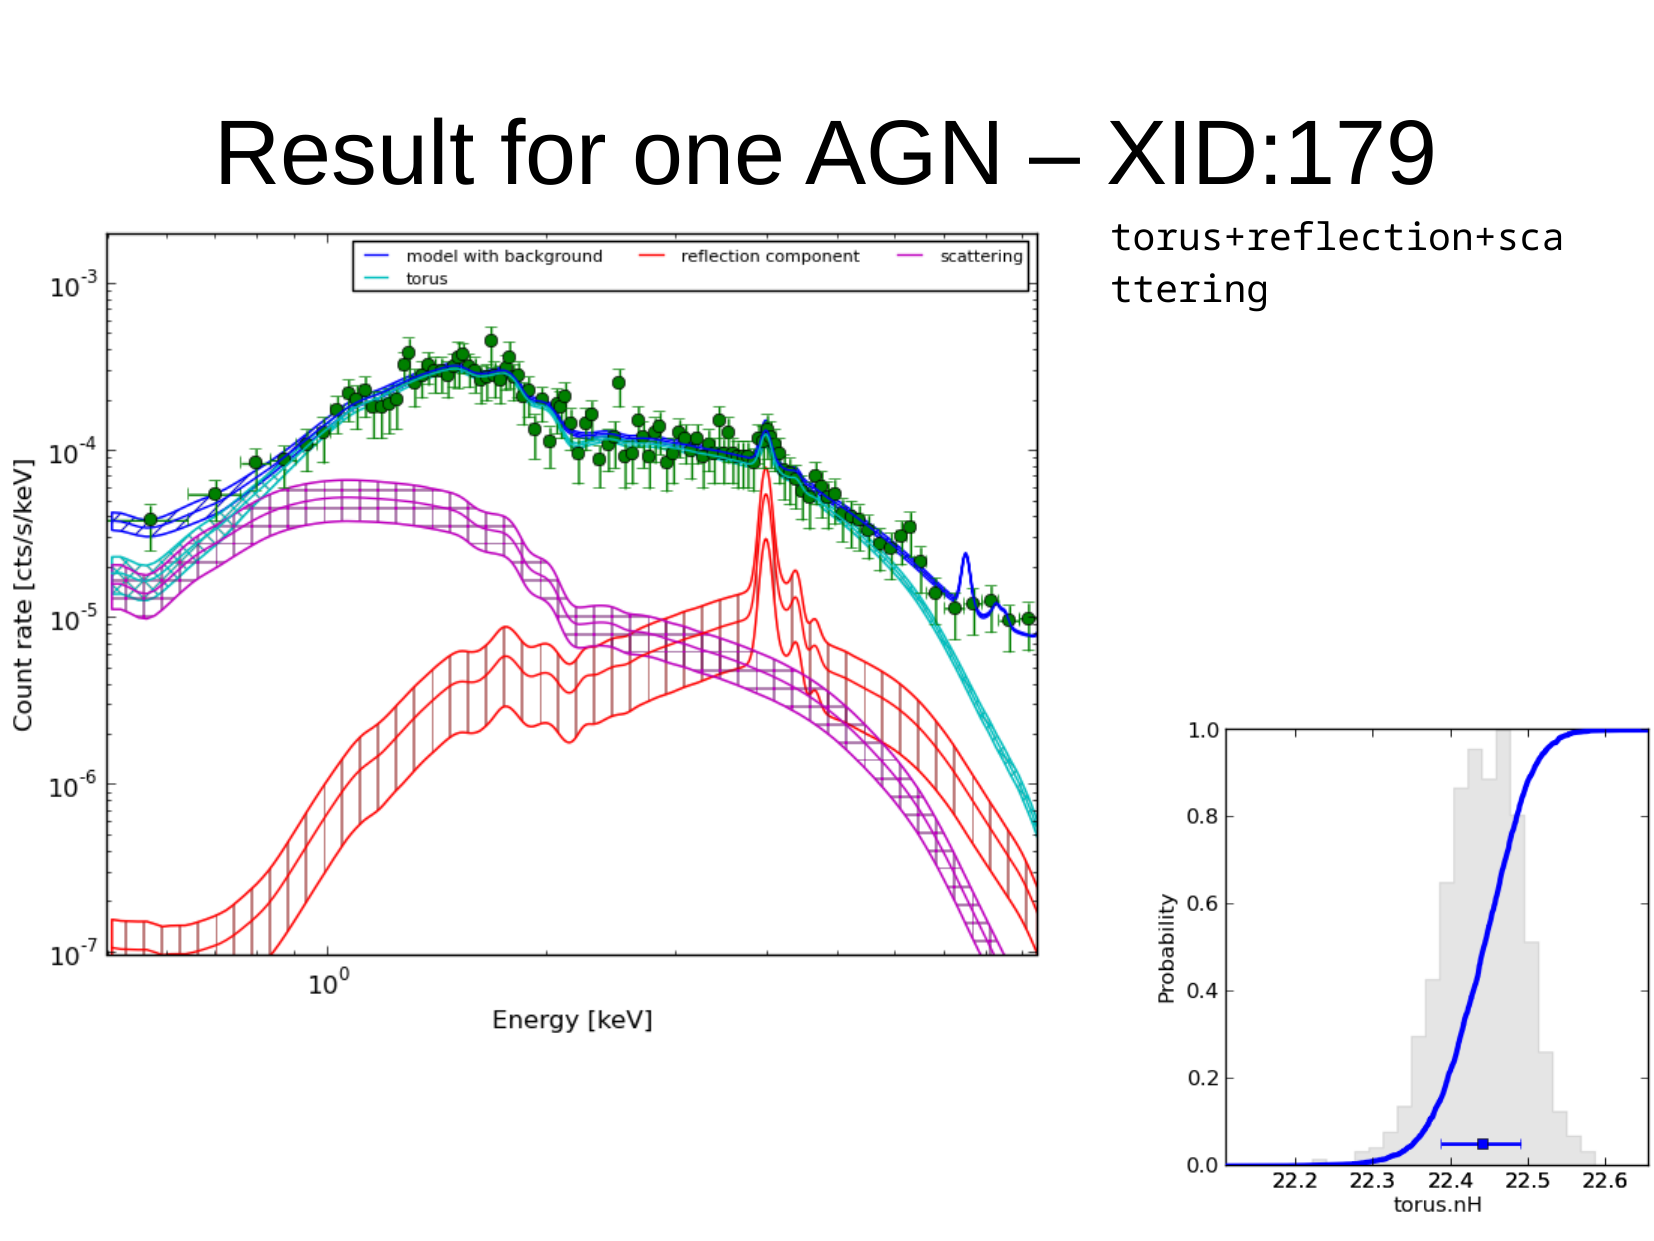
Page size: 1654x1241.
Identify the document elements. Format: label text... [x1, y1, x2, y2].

list torus+reflection+scattering [1110, 210, 1576, 316]
picture [1122, 705, 1654, 1236]
title Result for one AGN – XID:179 [82, 49, 1571, 257]
picture [0, 220, 1052, 1048]
